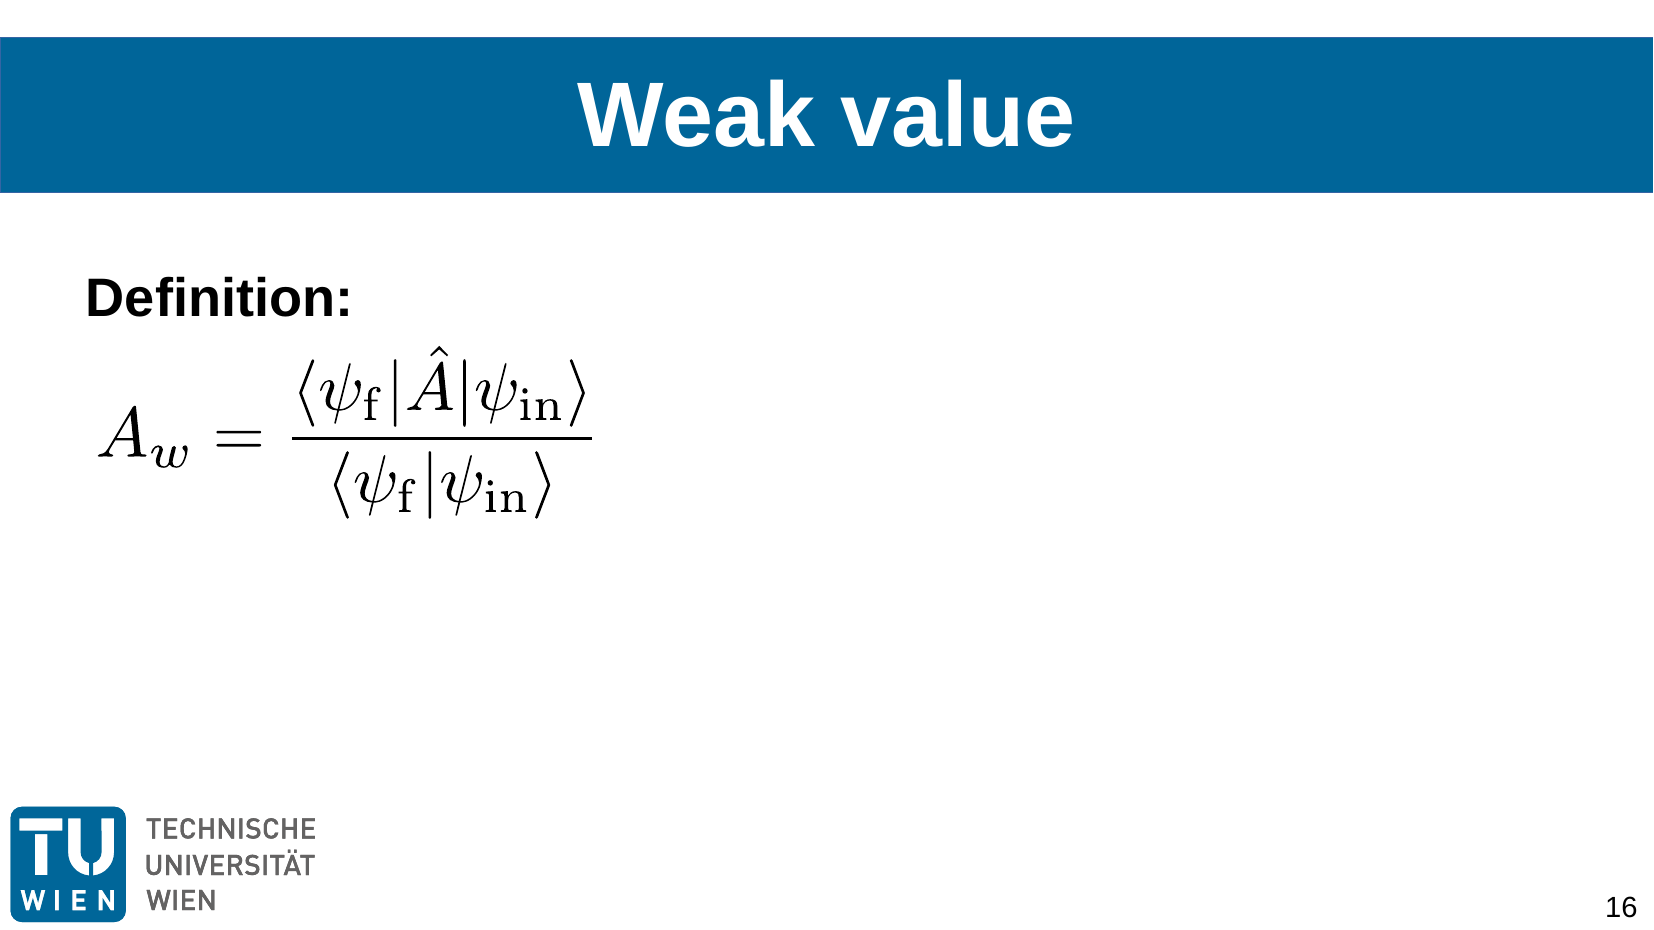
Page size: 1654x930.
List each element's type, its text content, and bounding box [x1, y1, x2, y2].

list Definition: [85, 267, 406, 345]
picture [96, 361, 189, 489]
picture [195, 334, 606, 530]
title Weak value [0, 37, 1653, 193]
